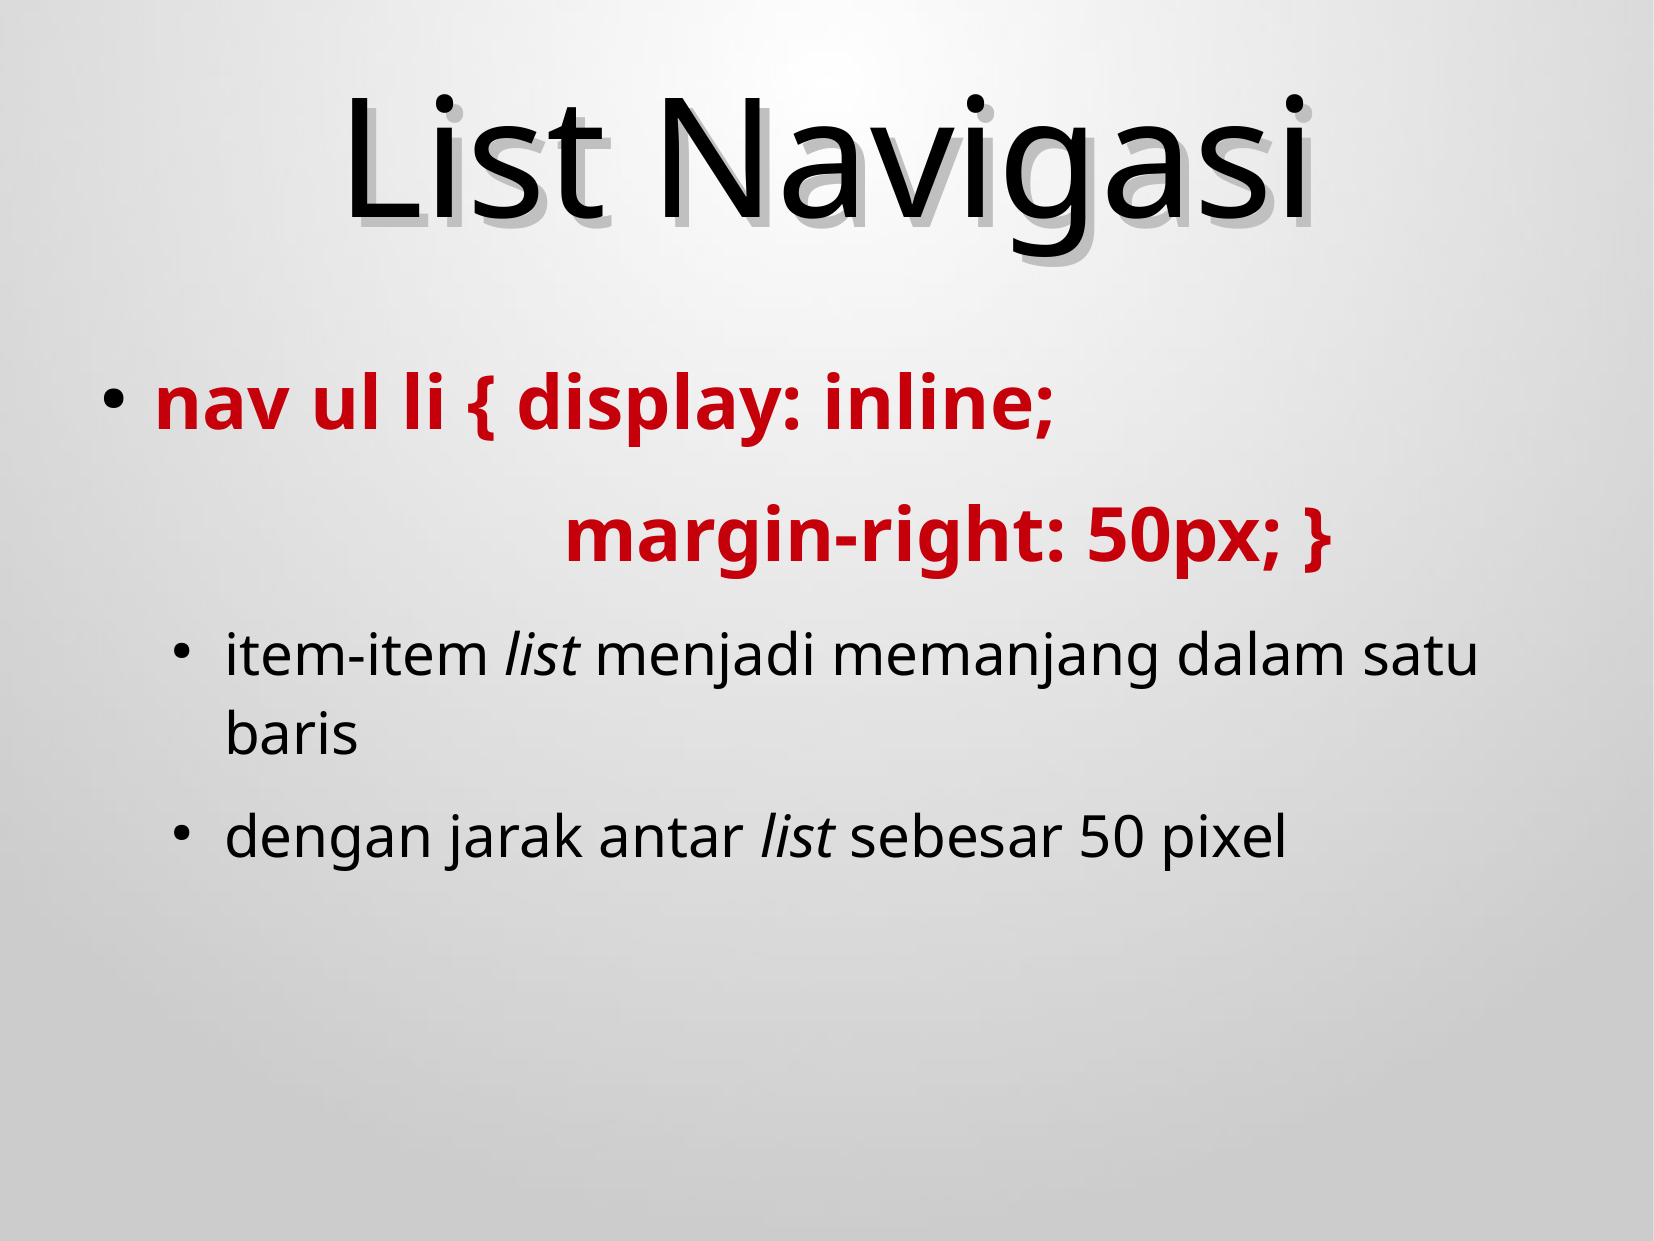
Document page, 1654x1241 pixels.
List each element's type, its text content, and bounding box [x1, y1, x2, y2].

picture [0, 0, 1654, 1241]
list nav ul li { display: inline; margin-right: 50px; } item-item list menjadi memanjang dalam satu baris dengan jarak antar list sebesar 50 pixel [82, 349, 1571, 1168]
title List Navigasi [82, 49, 1571, 257]
